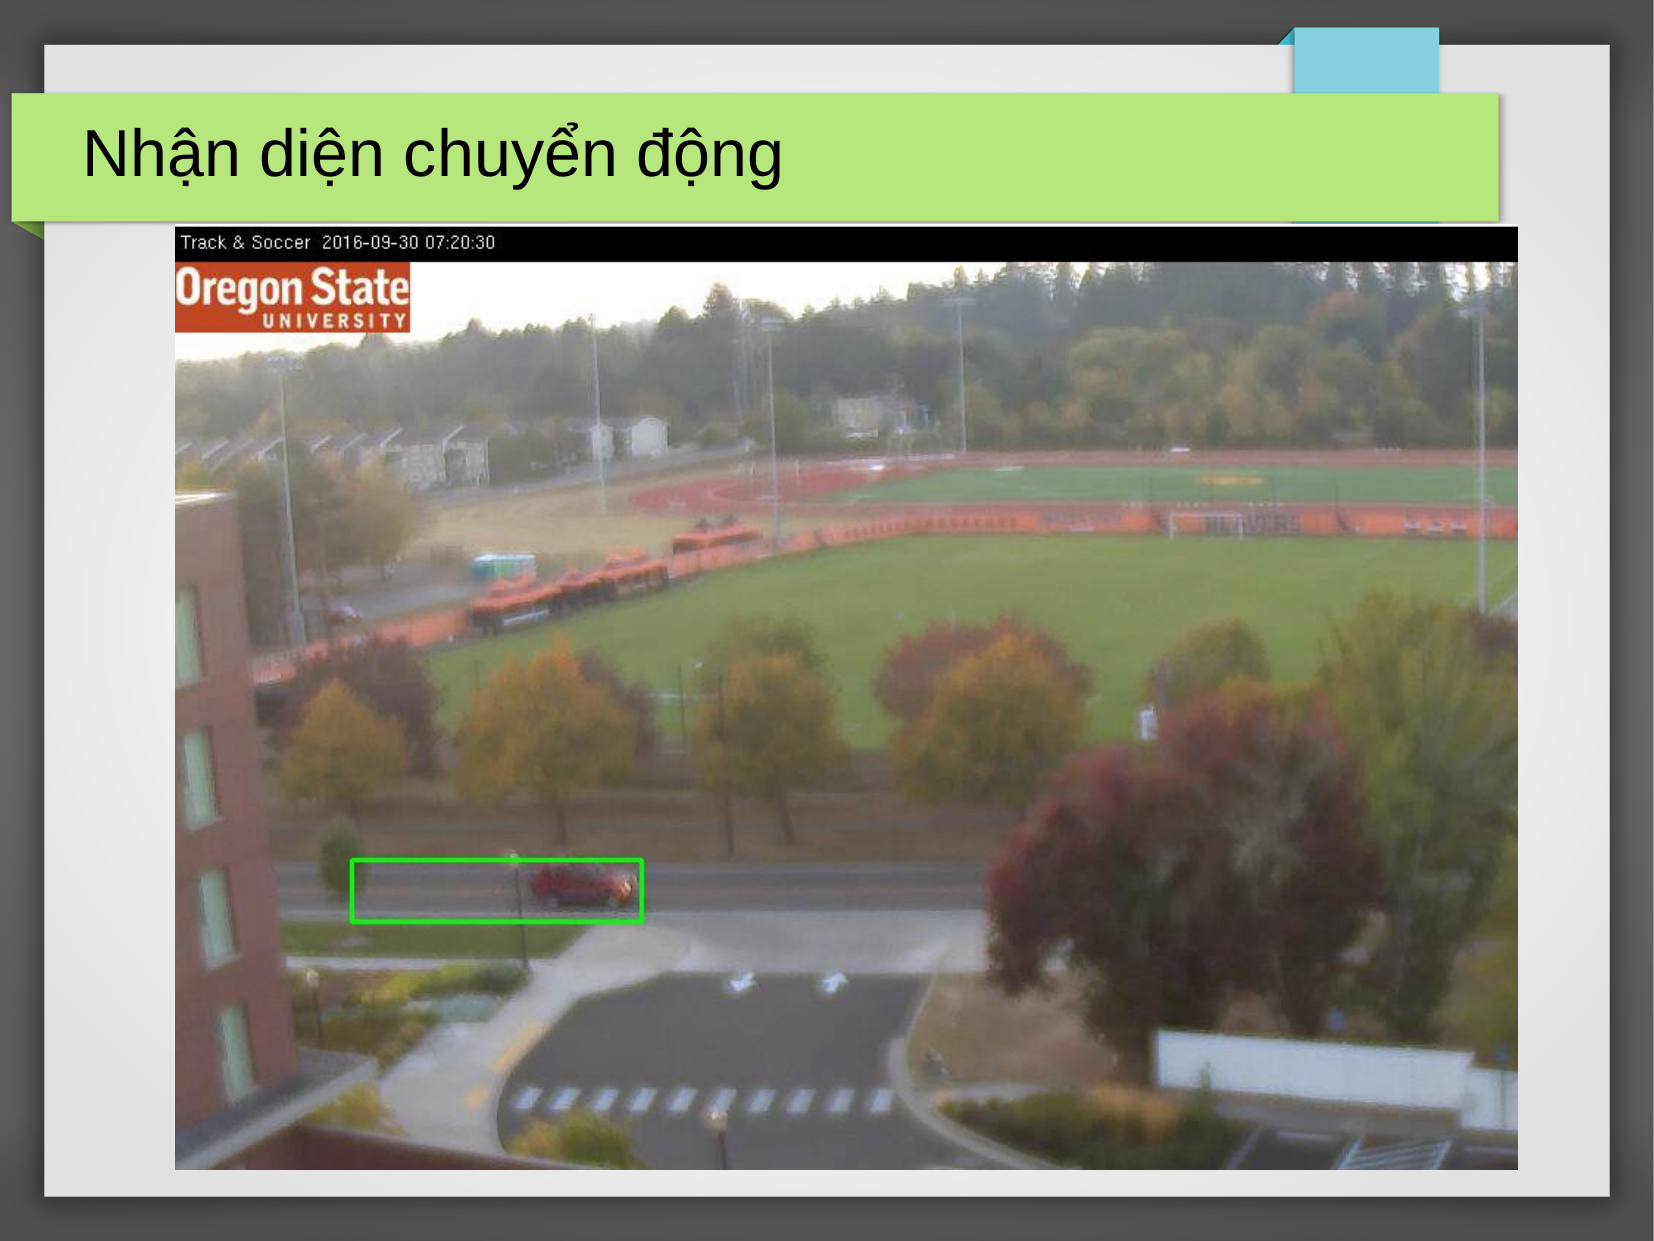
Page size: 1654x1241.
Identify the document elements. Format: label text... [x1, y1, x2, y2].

title Nhận diện chuyển động [82, 94, 1264, 213]
picture [0, 0, 1654, 1241]
